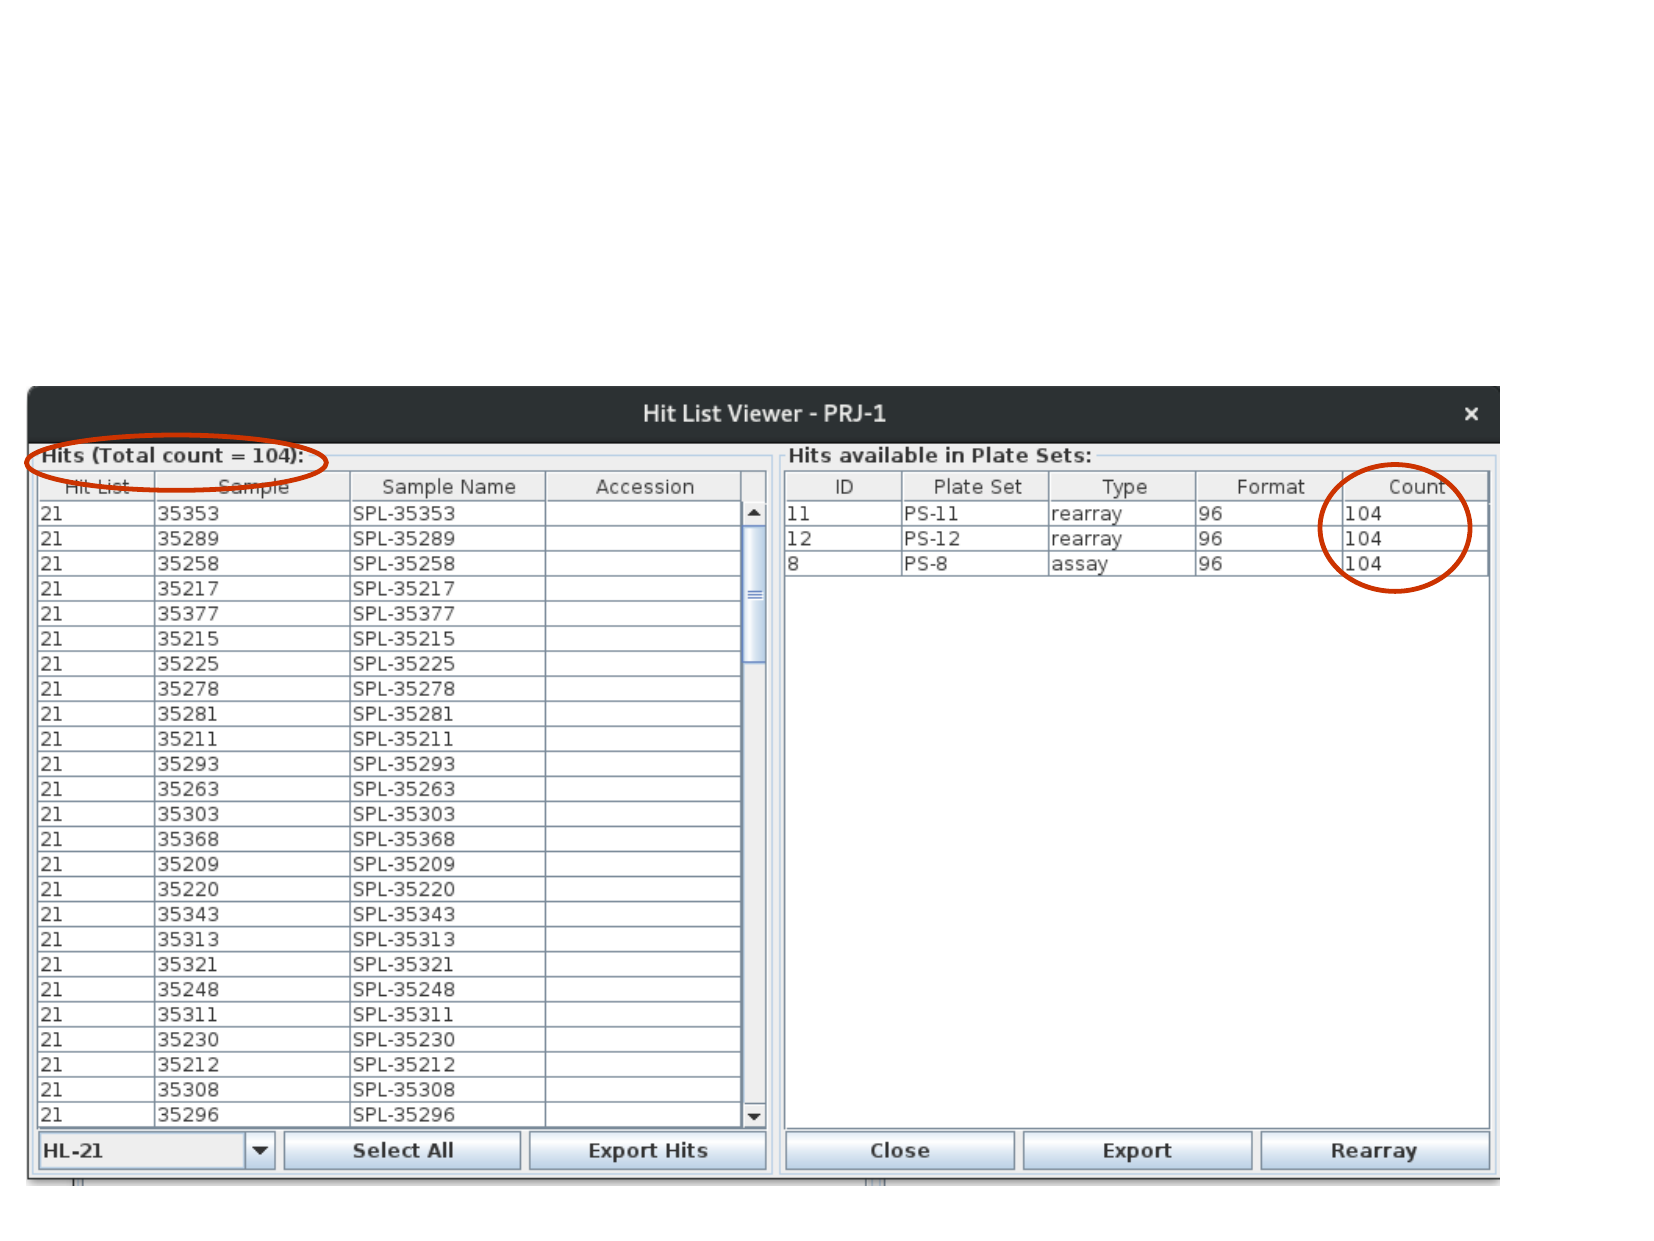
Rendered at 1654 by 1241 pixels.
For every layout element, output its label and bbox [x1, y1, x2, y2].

picture [26, 386, 1500, 1186]
picture [30, 438, 323, 487]
